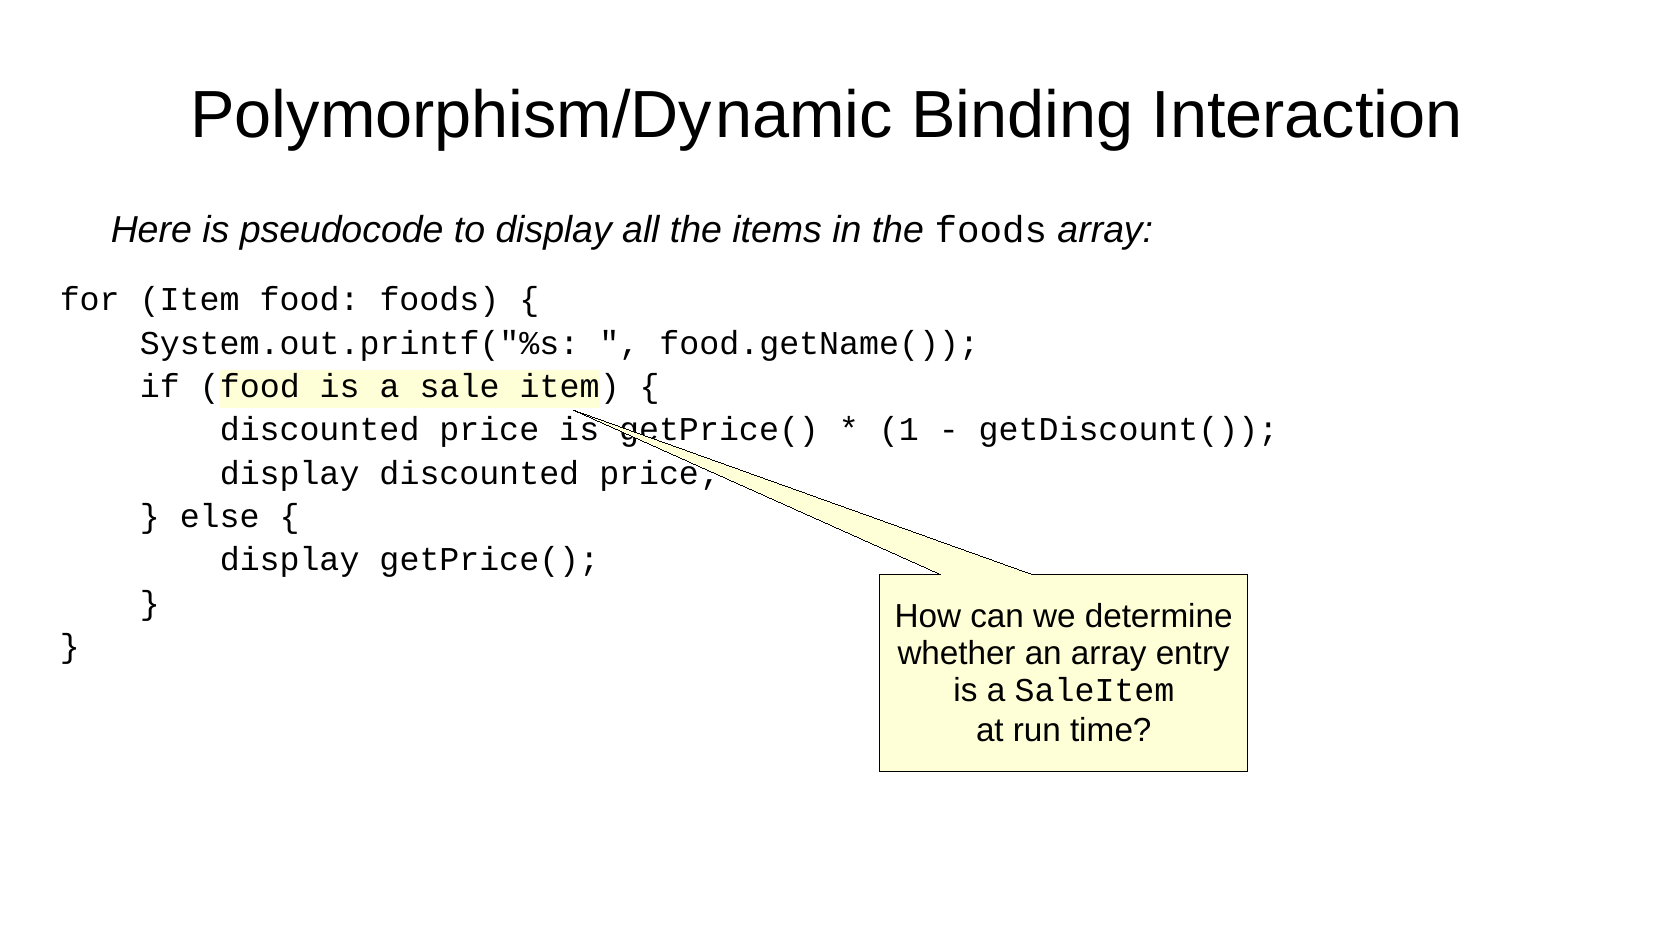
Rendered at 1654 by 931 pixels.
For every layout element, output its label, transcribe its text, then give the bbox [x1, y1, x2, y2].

text_box for (Item food: foods) { System.out.printf("%s: ", food.getName()); if (food is a sale item) { discounted price is getPrice() * (1 - getDiscount()); display discounted price; } else { display getPrice(); } } [45, 270, 1549, 734]
text_box Here is pseudocode to display all the items in the foods array: [96, 200, 1169, 261]
text_box How can we determine whether an array entry is a SaleItem at run time? [573, 410, 1248, 772]
title Polymorphism/Dy namic Binding Interaction [82, 37, 1571, 193]
